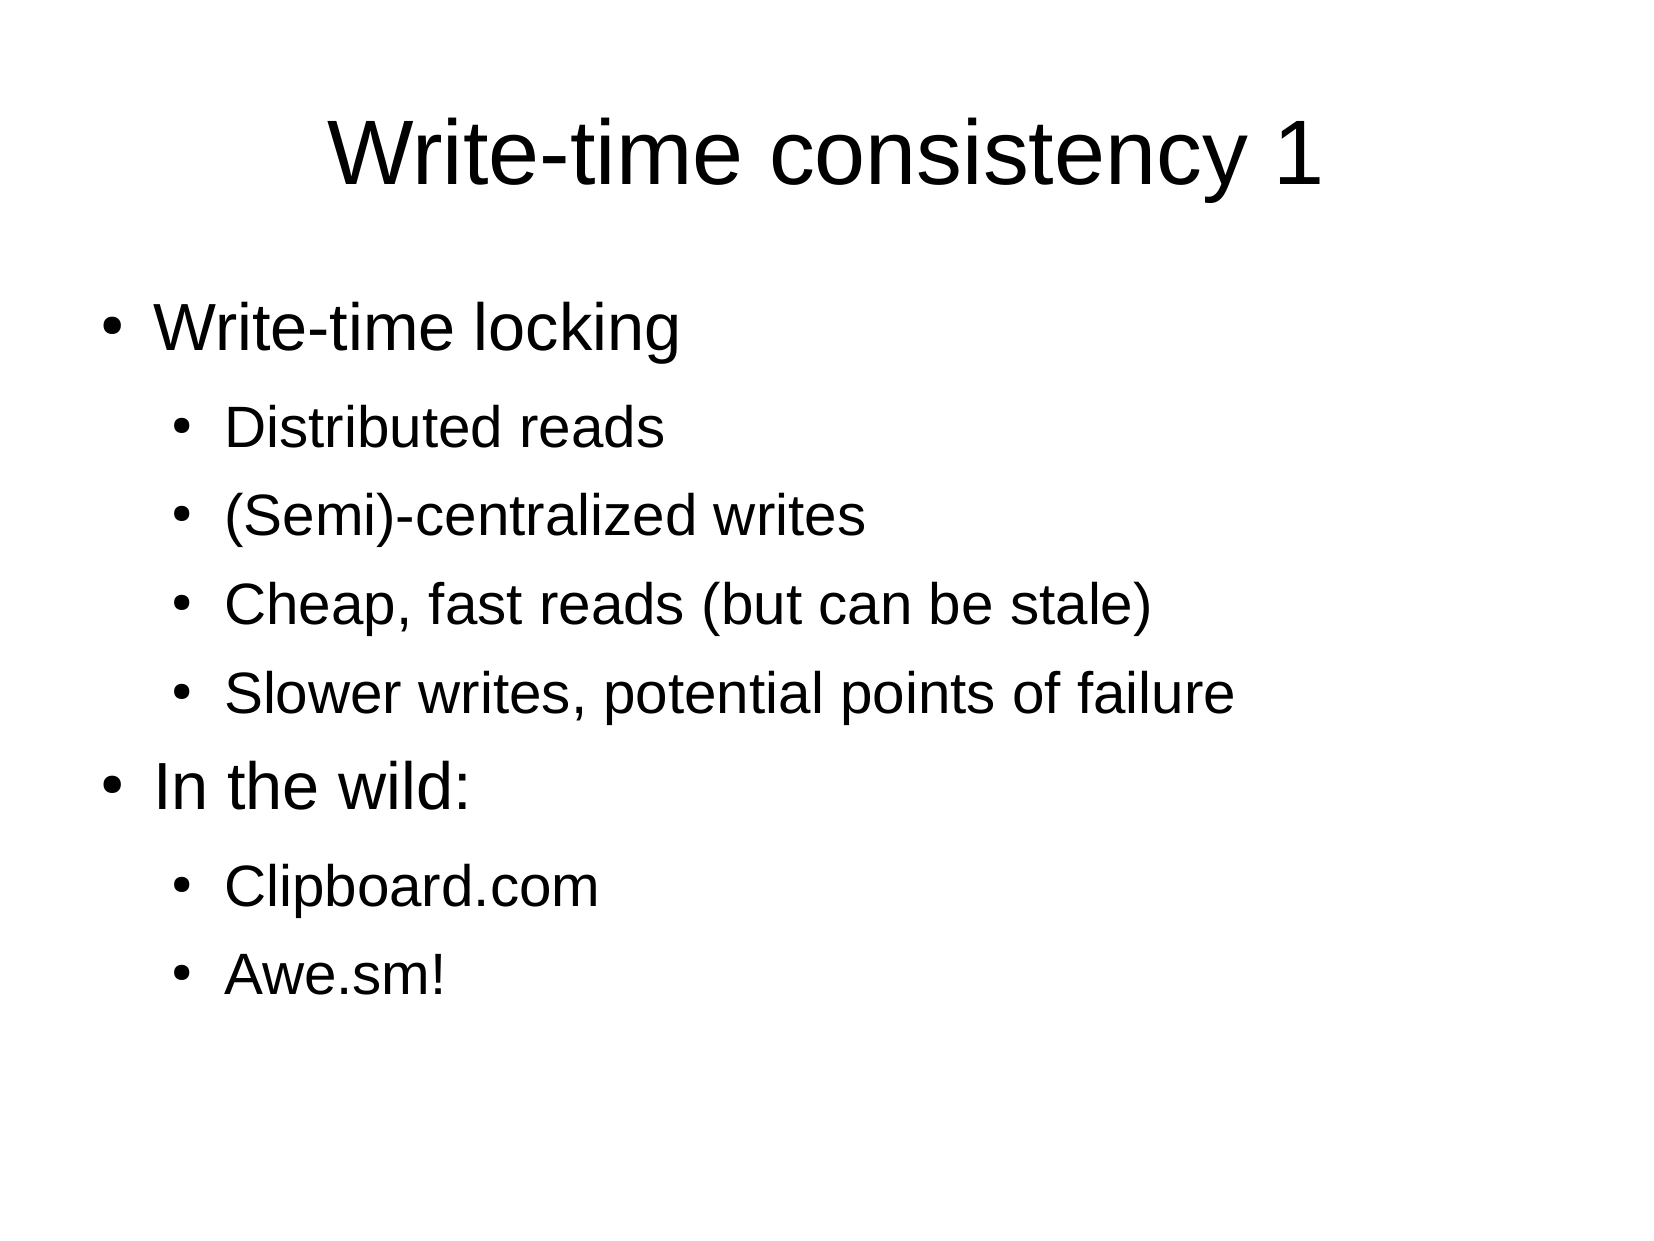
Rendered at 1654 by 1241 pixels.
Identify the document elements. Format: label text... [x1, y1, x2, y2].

list Write-time locking Distributed reads (Semi)-centralized writes Cheap, fast reads (but can be stale) Slower writes, potential points of failure In the wild: Clipboard.com Awe.sm! [82, 290, 1571, 1109]
title Write-time consistency 1 [82, 49, 1571, 257]
